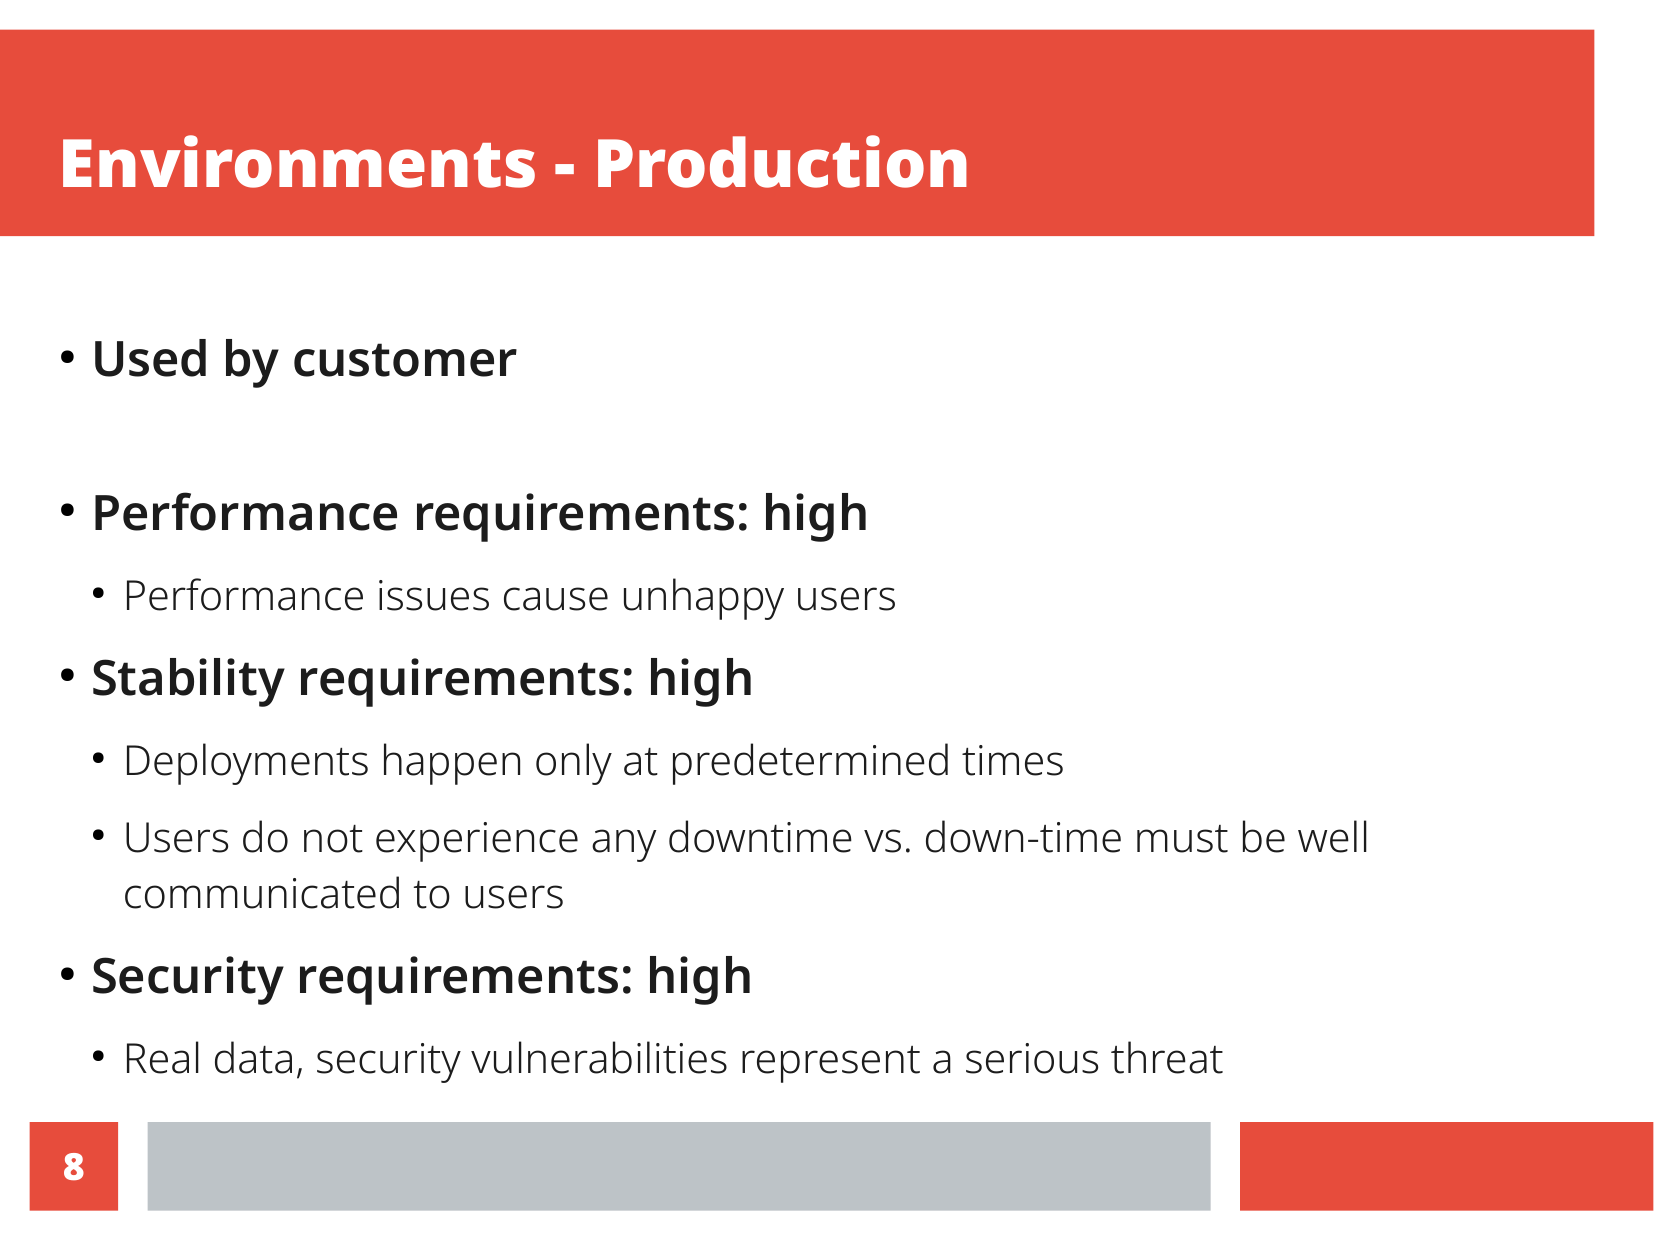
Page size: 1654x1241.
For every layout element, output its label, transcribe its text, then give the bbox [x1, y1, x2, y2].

title Environments - Production [59, 59, 1595, 207]
list Used by customer Performance requirements: high Performance issues cause unhappy users Stability requirements: high Deployments happen only at predetermined times Users do not experience any downtime vs. down-time must be well communicated to users Security requirements: high Real data, security vulnerabilities represent a serious threat [59, 324, 1565, 1093]
